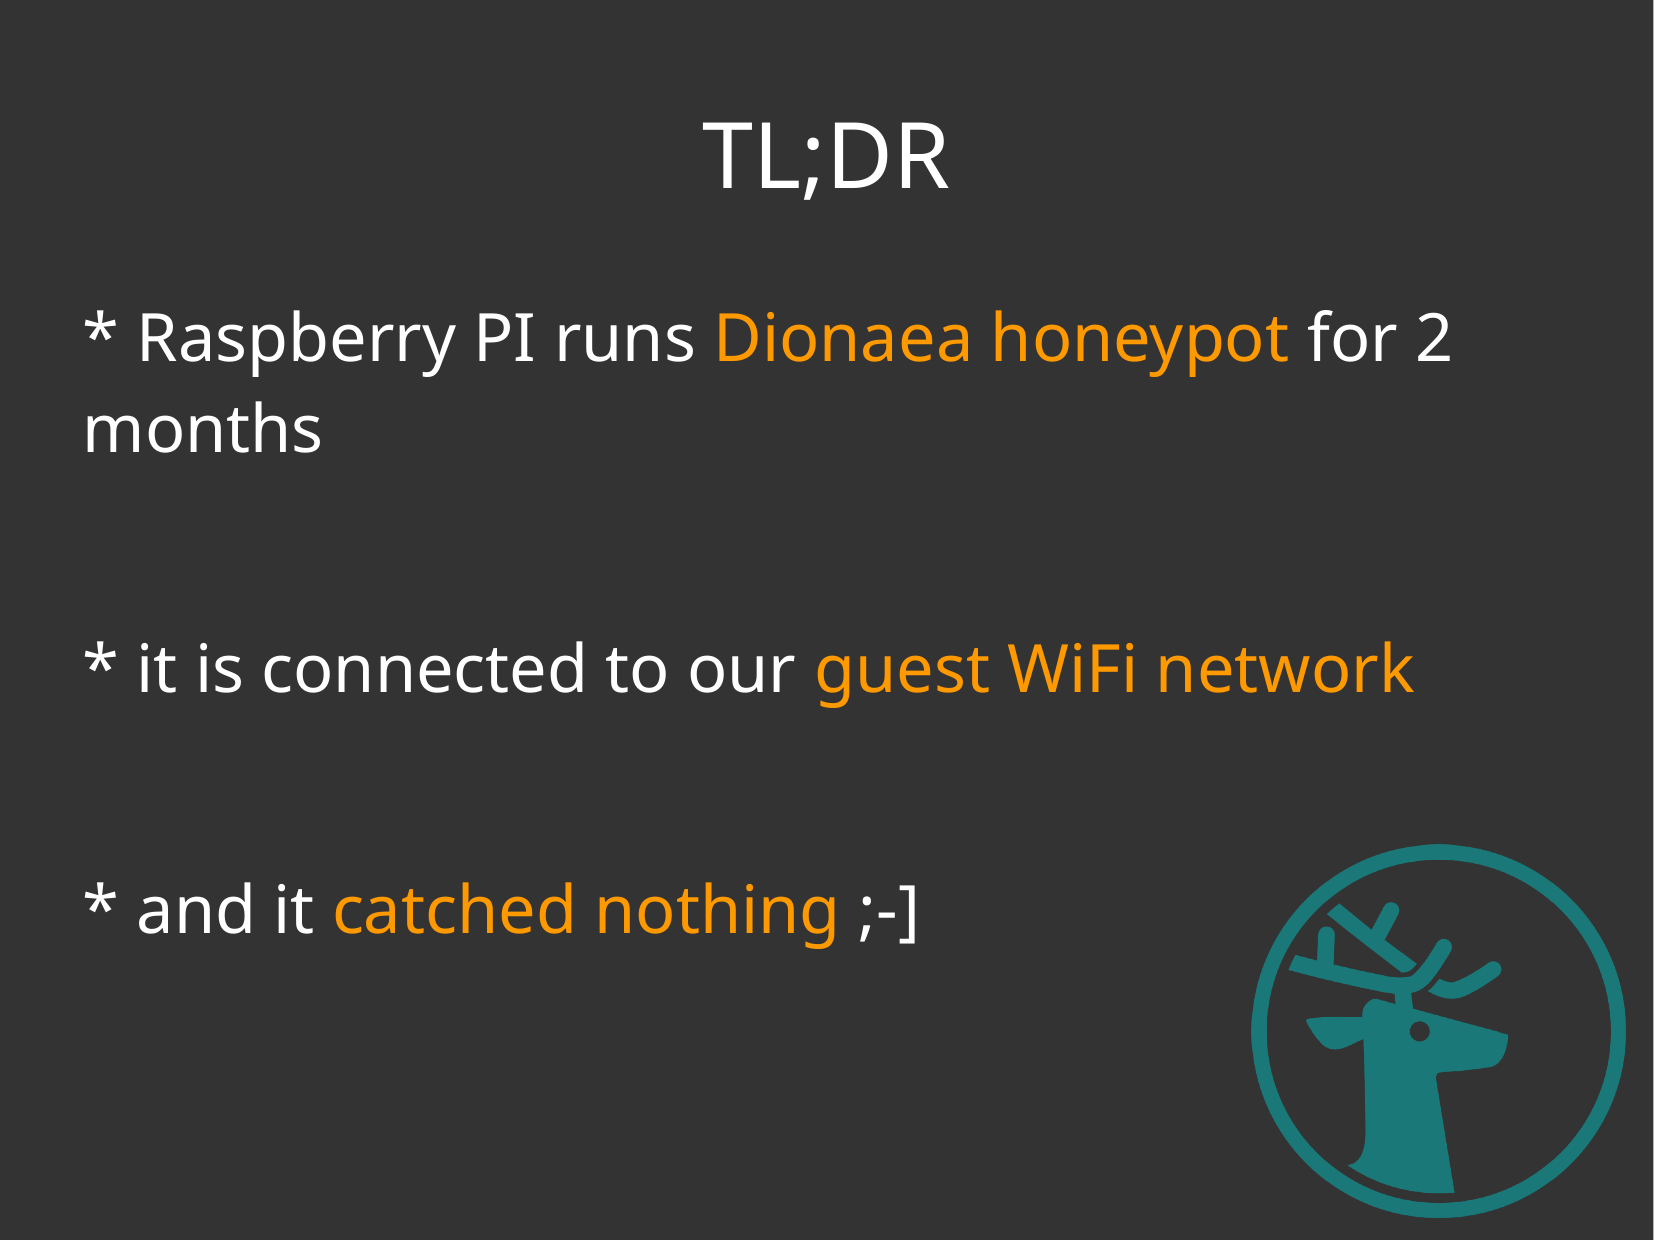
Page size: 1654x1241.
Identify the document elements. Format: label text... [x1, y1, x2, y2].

list * Raspberry PI runs Dionaea honeypot for 2 months * it is connected to our guest WiFi network * and it catched nothing ;-] [82, 290, 1571, 1010]
title TL;DR [82, 49, 1571, 257]
picture [1251, 844, 1626, 1218]
